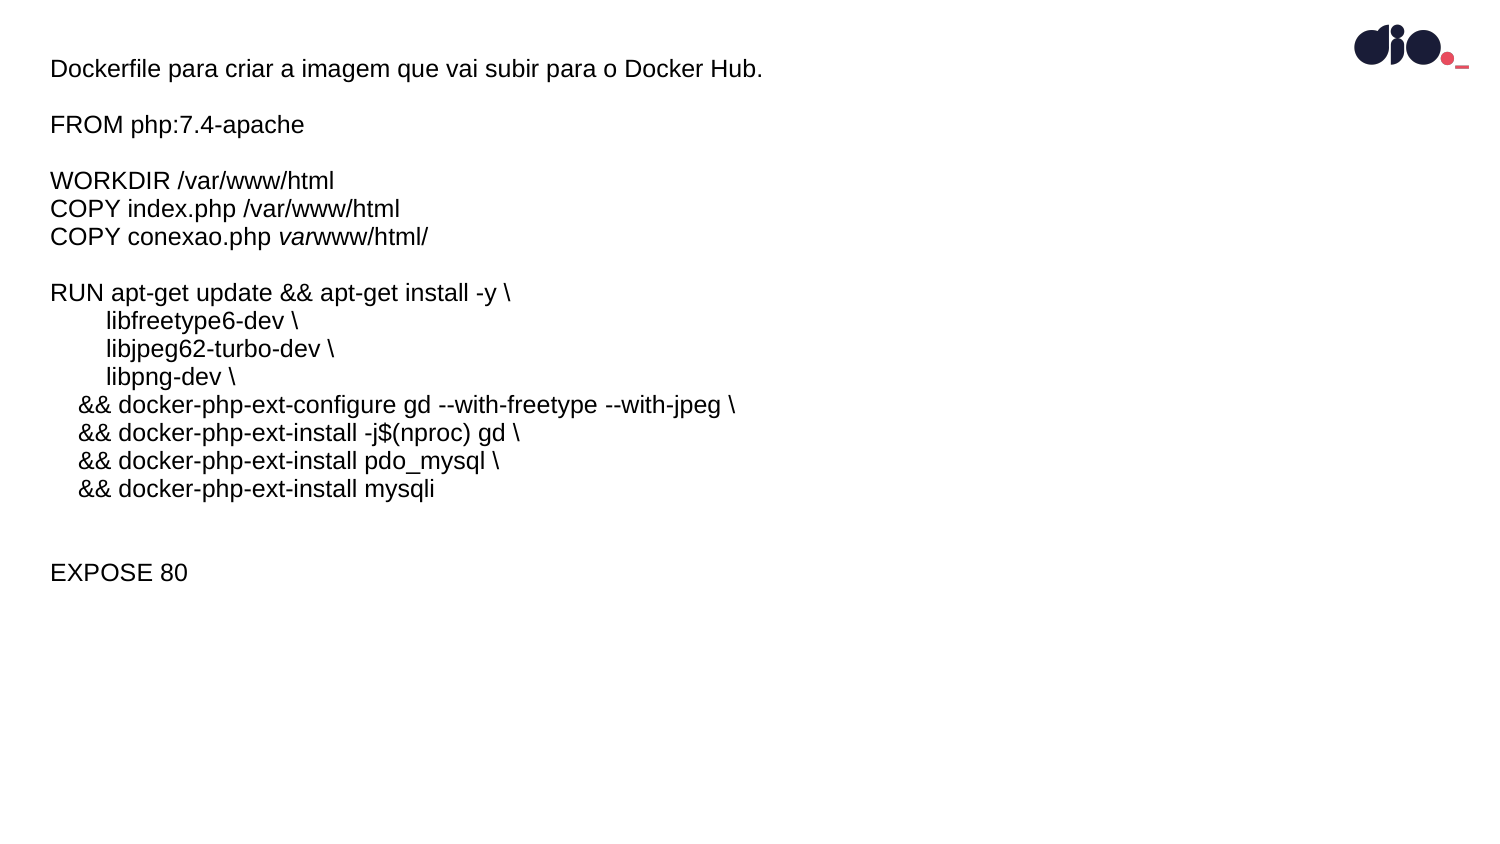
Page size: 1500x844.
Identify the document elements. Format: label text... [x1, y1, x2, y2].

text_box Dockerfile para criar a imagem que vai subir para o Docker Hub. FROM php:7.4-apache WORKDIR /var/www/html COPY index.php /var/www/html COPY conexao.php varwww/html/ RUN apt-get update && apt-get install -y \ libfreetype6-dev \ libjpeg62-turbo-dev \ libpng-dev \ && docker-php-ext-configure gd --with-freetype --with-jpeg \ && docker-php-ext-install -j$(nproc) gd \ && docker-php-ext-install pdo_mysql \ && docker-php-ext-install mysqli EXPOSE 80 [35, 47, 815, 678]
picture [1339, 15, 1479, 78]
